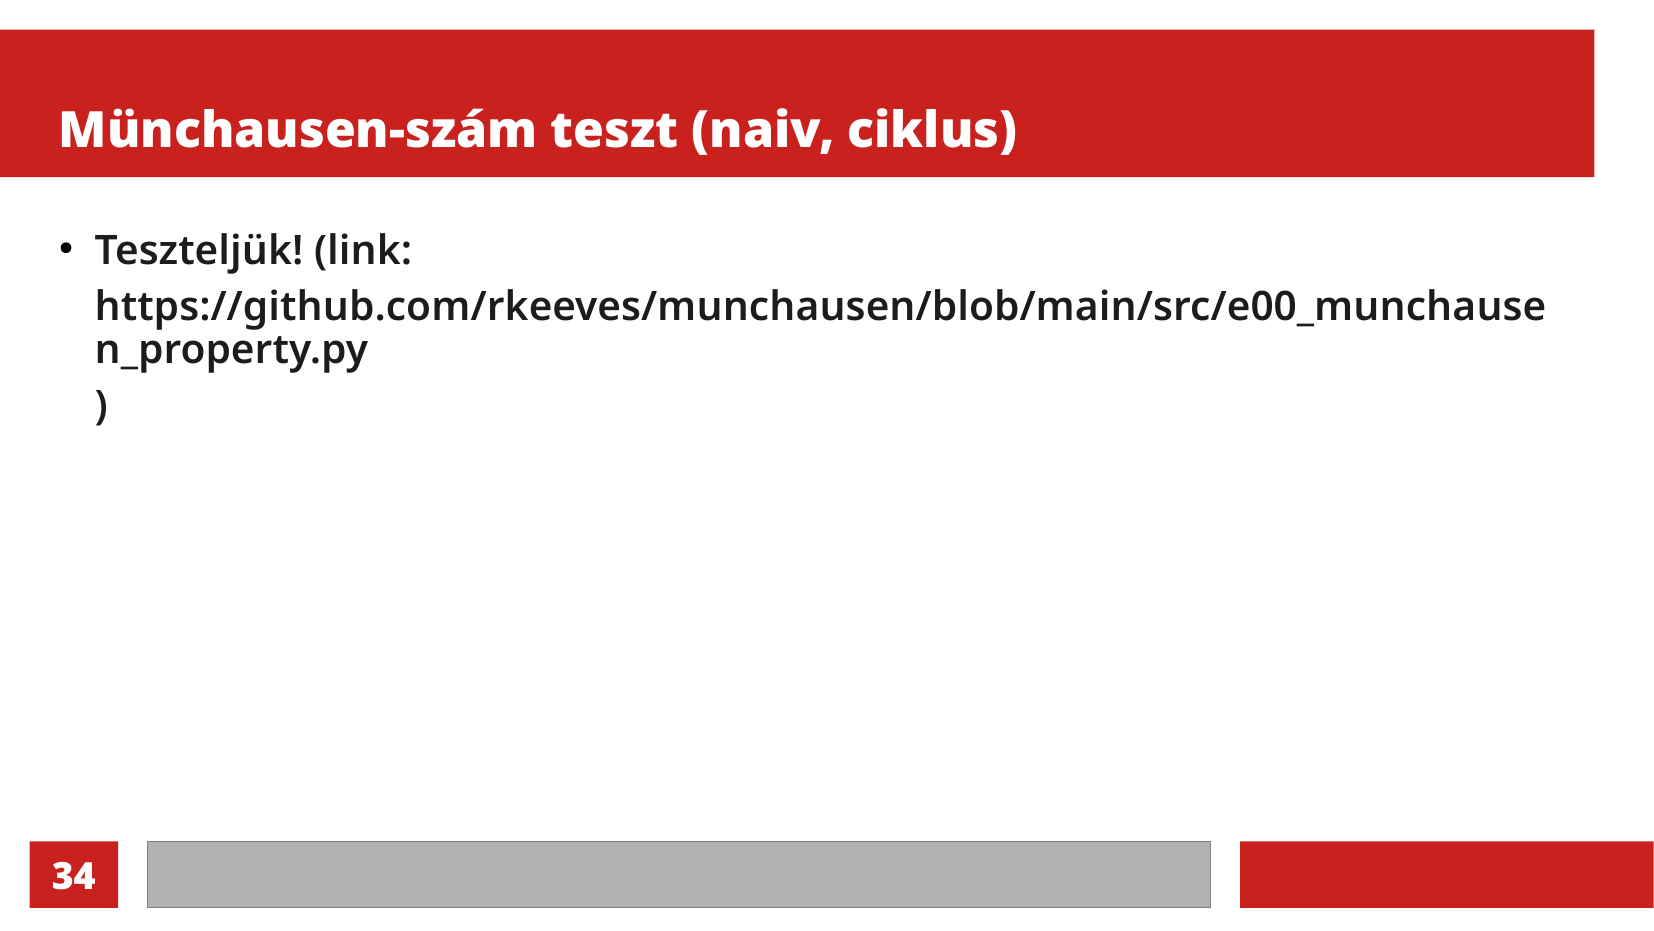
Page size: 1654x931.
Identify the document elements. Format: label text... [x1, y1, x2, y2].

title Münchausen-szám teszt (naiv, ciklus) [59, 44, 1595, 163]
list Teszteljük! (link: https://github.com/rkeeves/munchausen/blob/main/src/e00_munchausen_property.py) [59, 221, 1565, 473]
